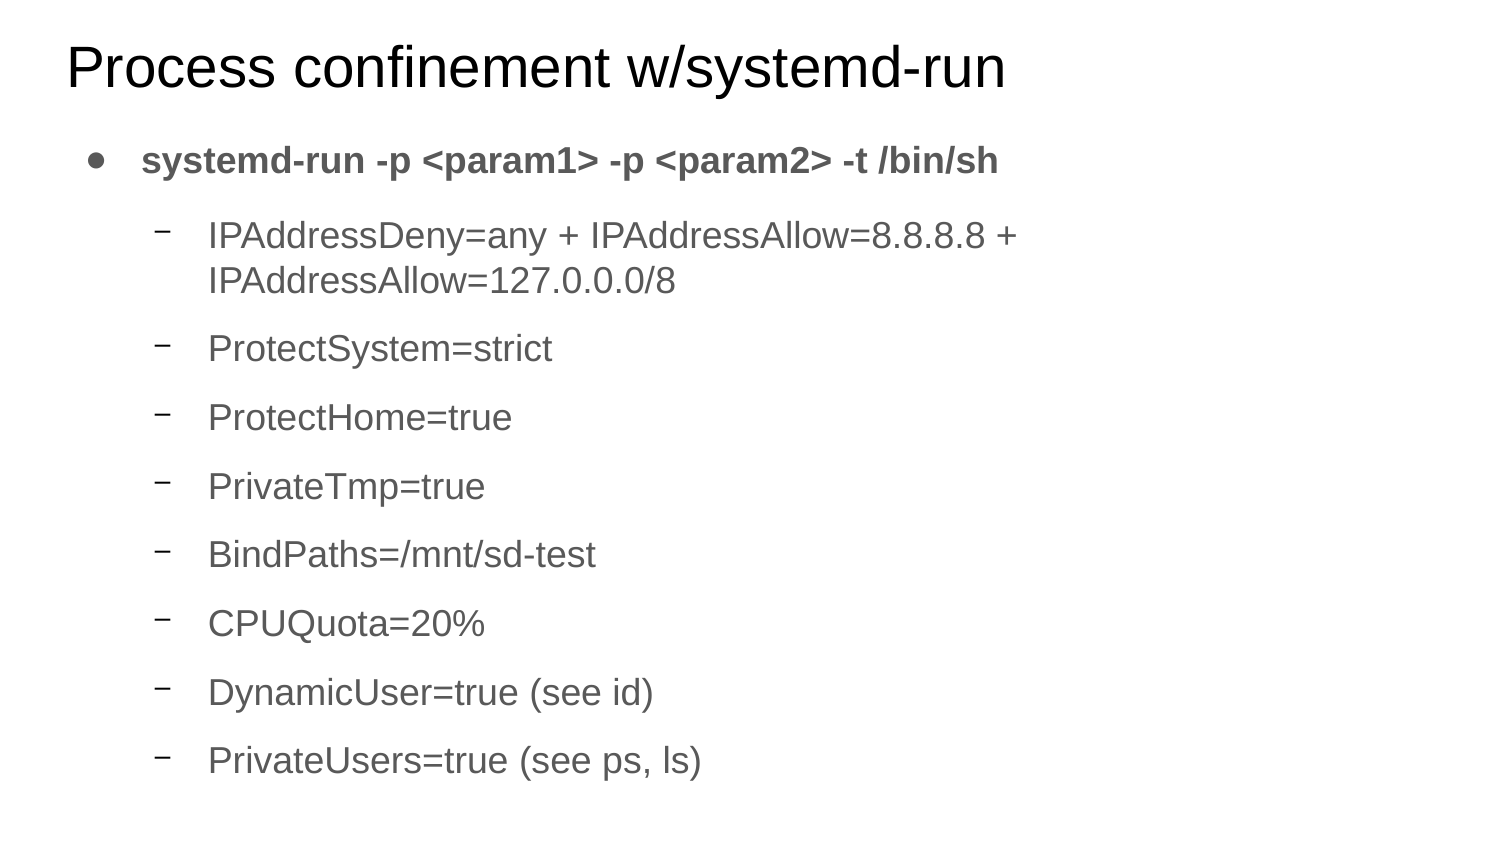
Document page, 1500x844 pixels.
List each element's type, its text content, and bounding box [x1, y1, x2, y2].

list systemd-run -p <param1> -p <param2> -t /bin/sh IPAddressDeny=any + IPAddressAllow=8.8.8.8 + IPAddressAllow=127.0.0.0/8 ProtectSystem=strict ProtectHome=true PrivateTmp=true BindPaths=/mnt/sd-test CPUQuota=20% DynamicUser=true (see id) PrivateUsers=true (see ps, ls) [51, 114, 1449, 675]
title Process confinement w/systemd-run [51, 13, 1449, 108]
